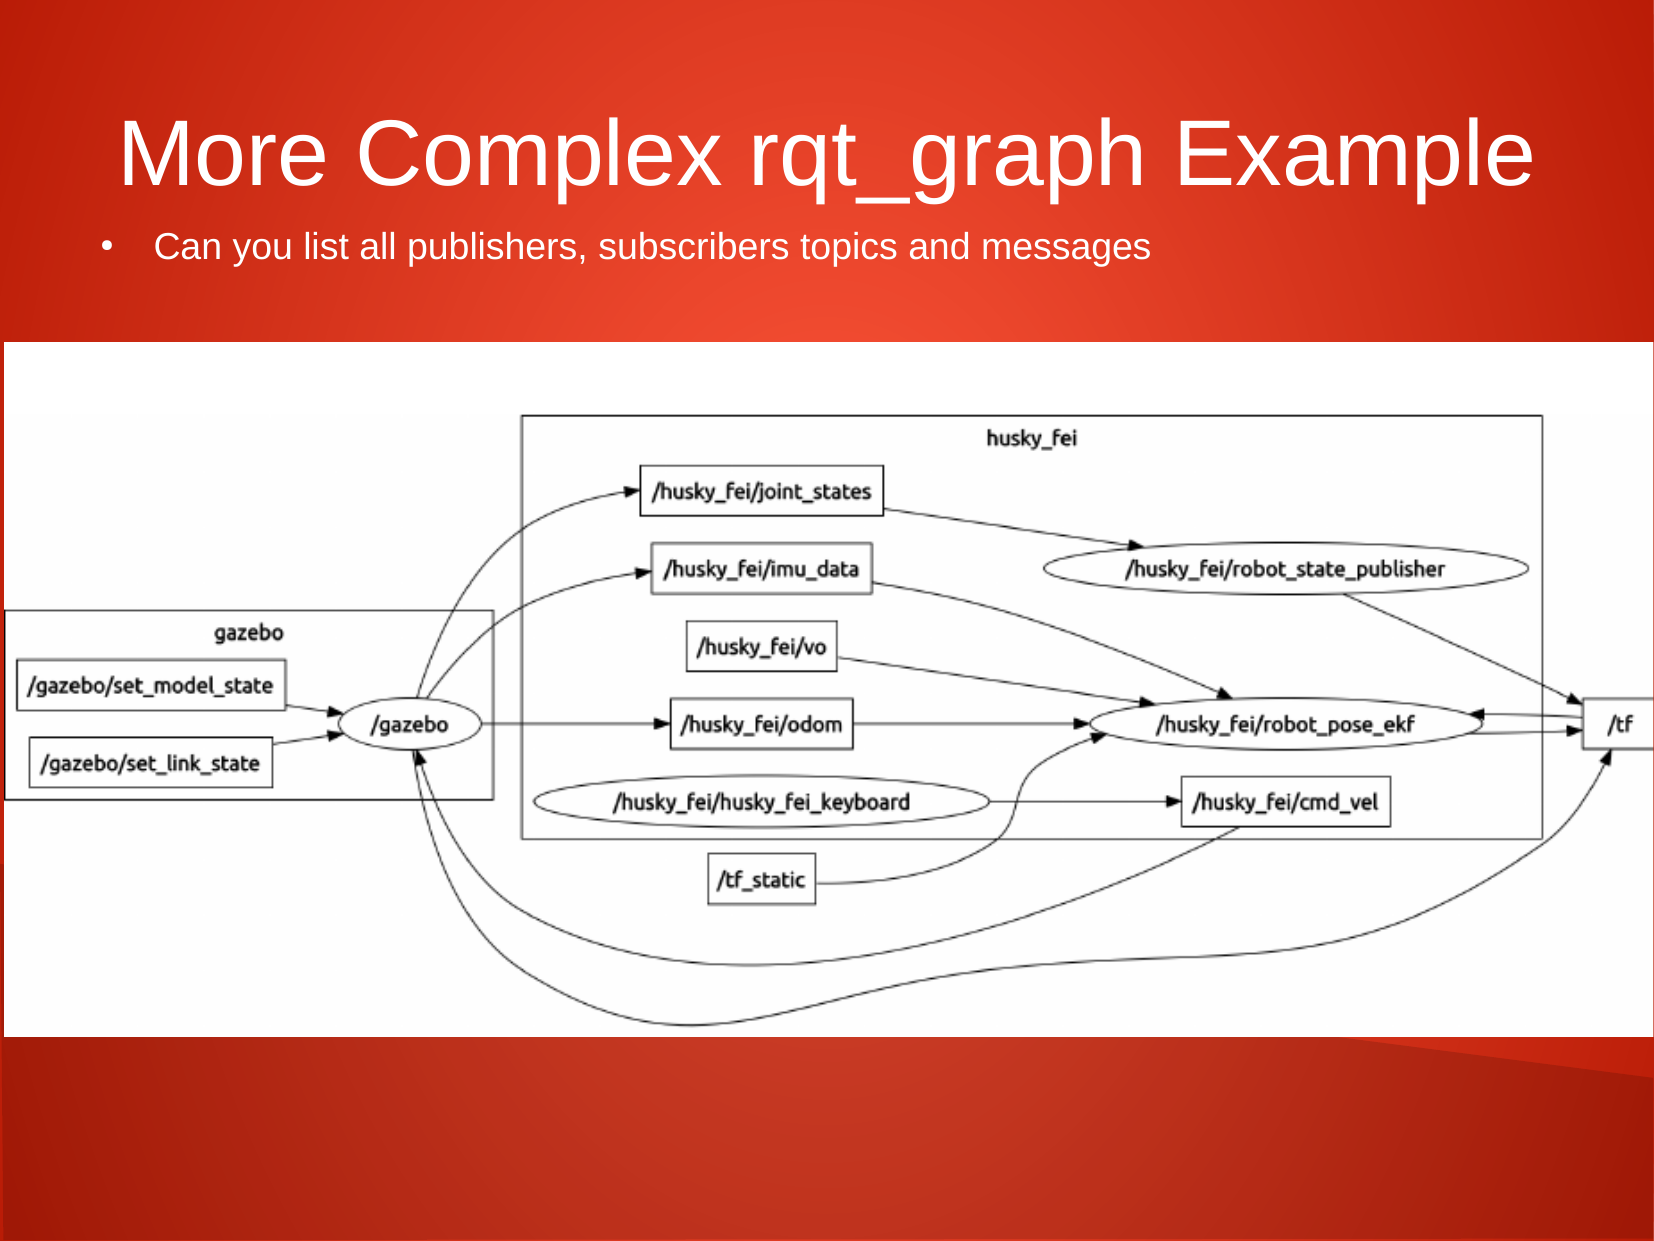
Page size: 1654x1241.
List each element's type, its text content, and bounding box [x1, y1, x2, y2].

picture [4, 342, 1654, 1037]
list Can you list all publishers, subscribers topics and messages [82, 225, 1571, 331]
title More Complex rqt_graph Example [82, 49, 1571, 225]
